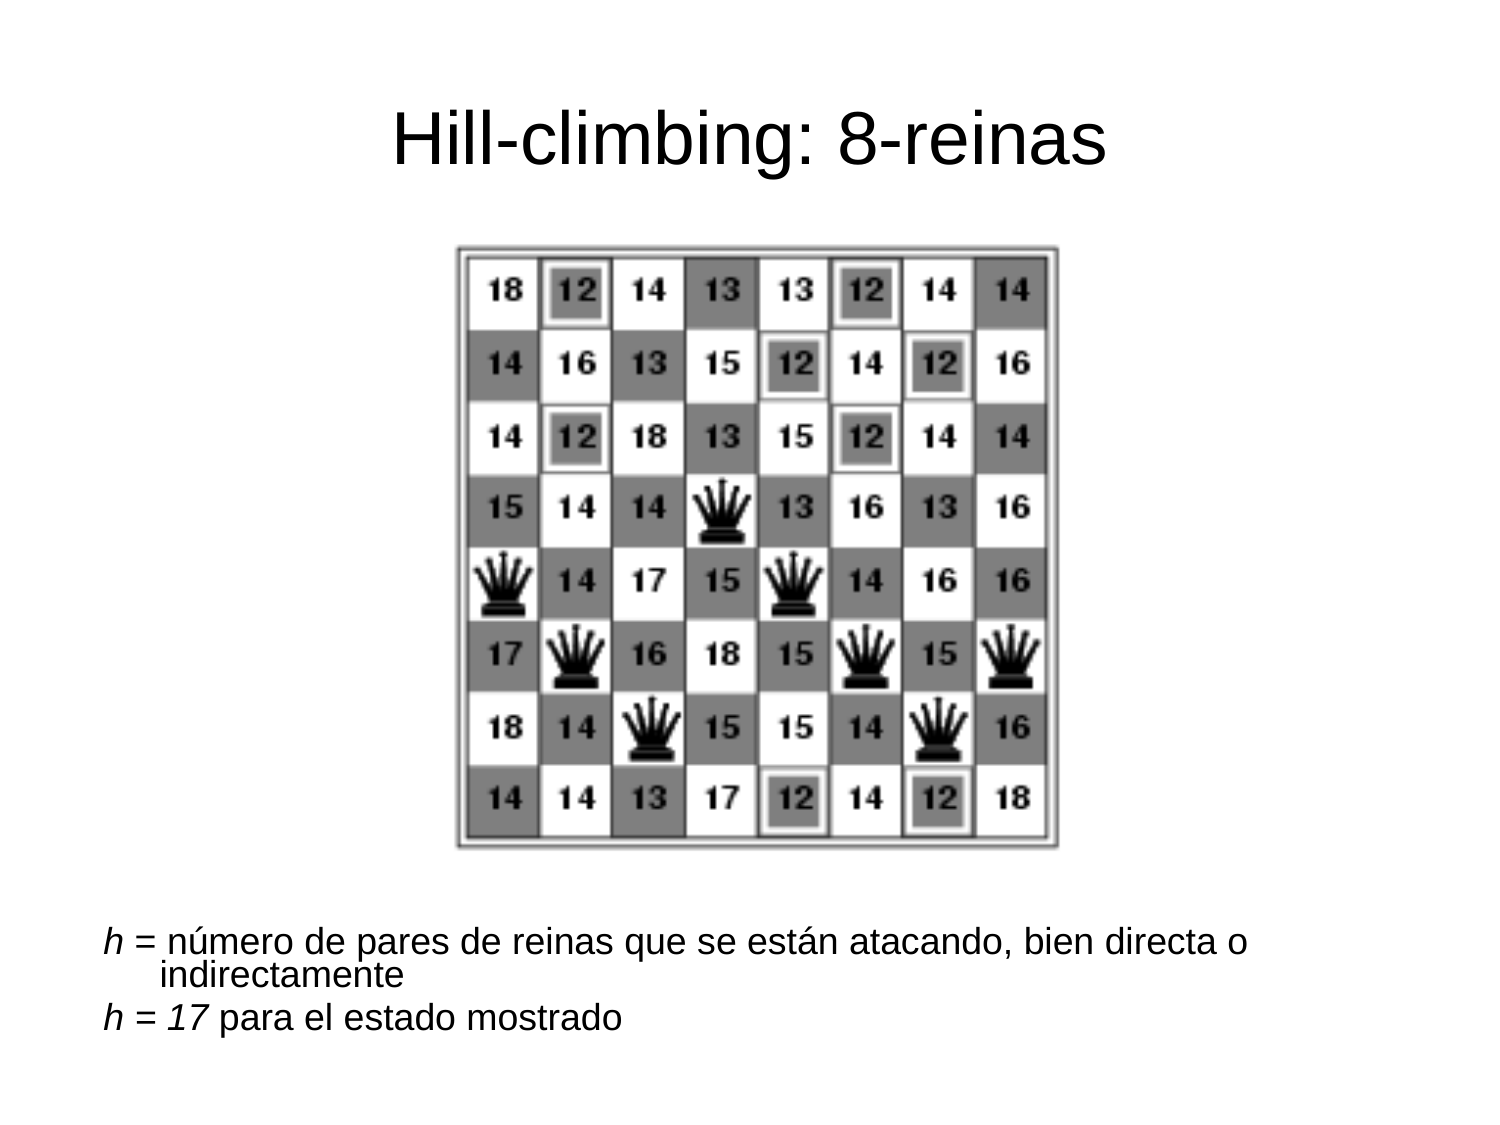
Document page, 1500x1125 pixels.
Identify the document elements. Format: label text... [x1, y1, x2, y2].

list h = número de pares de reinas que se están atacando, bien directa o indirectamente h = 17 para el estado mostrado [88, 845, 1439, 1063]
title Hill-climbing: 8-reinas [75, 45, 1426, 233]
picture [450, 243, 1063, 857]
